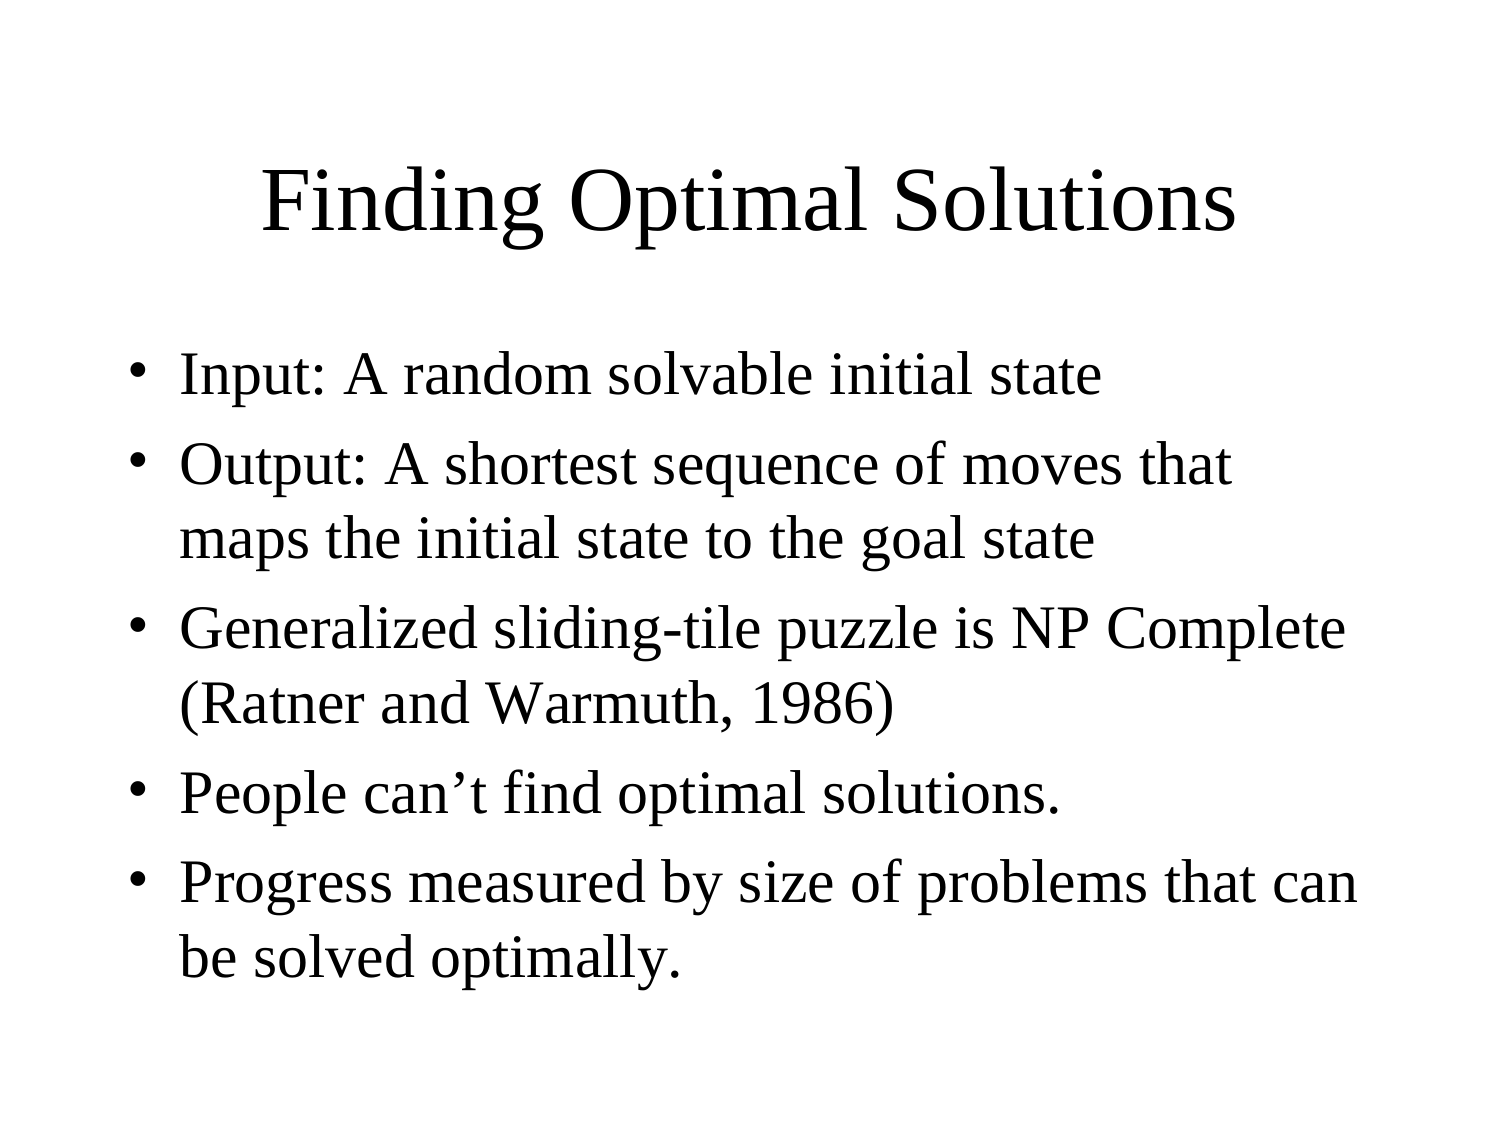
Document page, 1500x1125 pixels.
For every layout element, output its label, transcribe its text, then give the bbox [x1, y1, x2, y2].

title Finding Optimal Solutions [112, 99, 1388, 288]
list Input: A random solvable initial state Output: A shortest sequence of moves that maps the initial state to the goal state Generalized sliding-tile puzzle is NP Complete (Ratner and Warmuth, 1986) People can’t find optimal solutions. Progress measured by size of problems that can be solved optimally. [112, 324, 1388, 1000]
